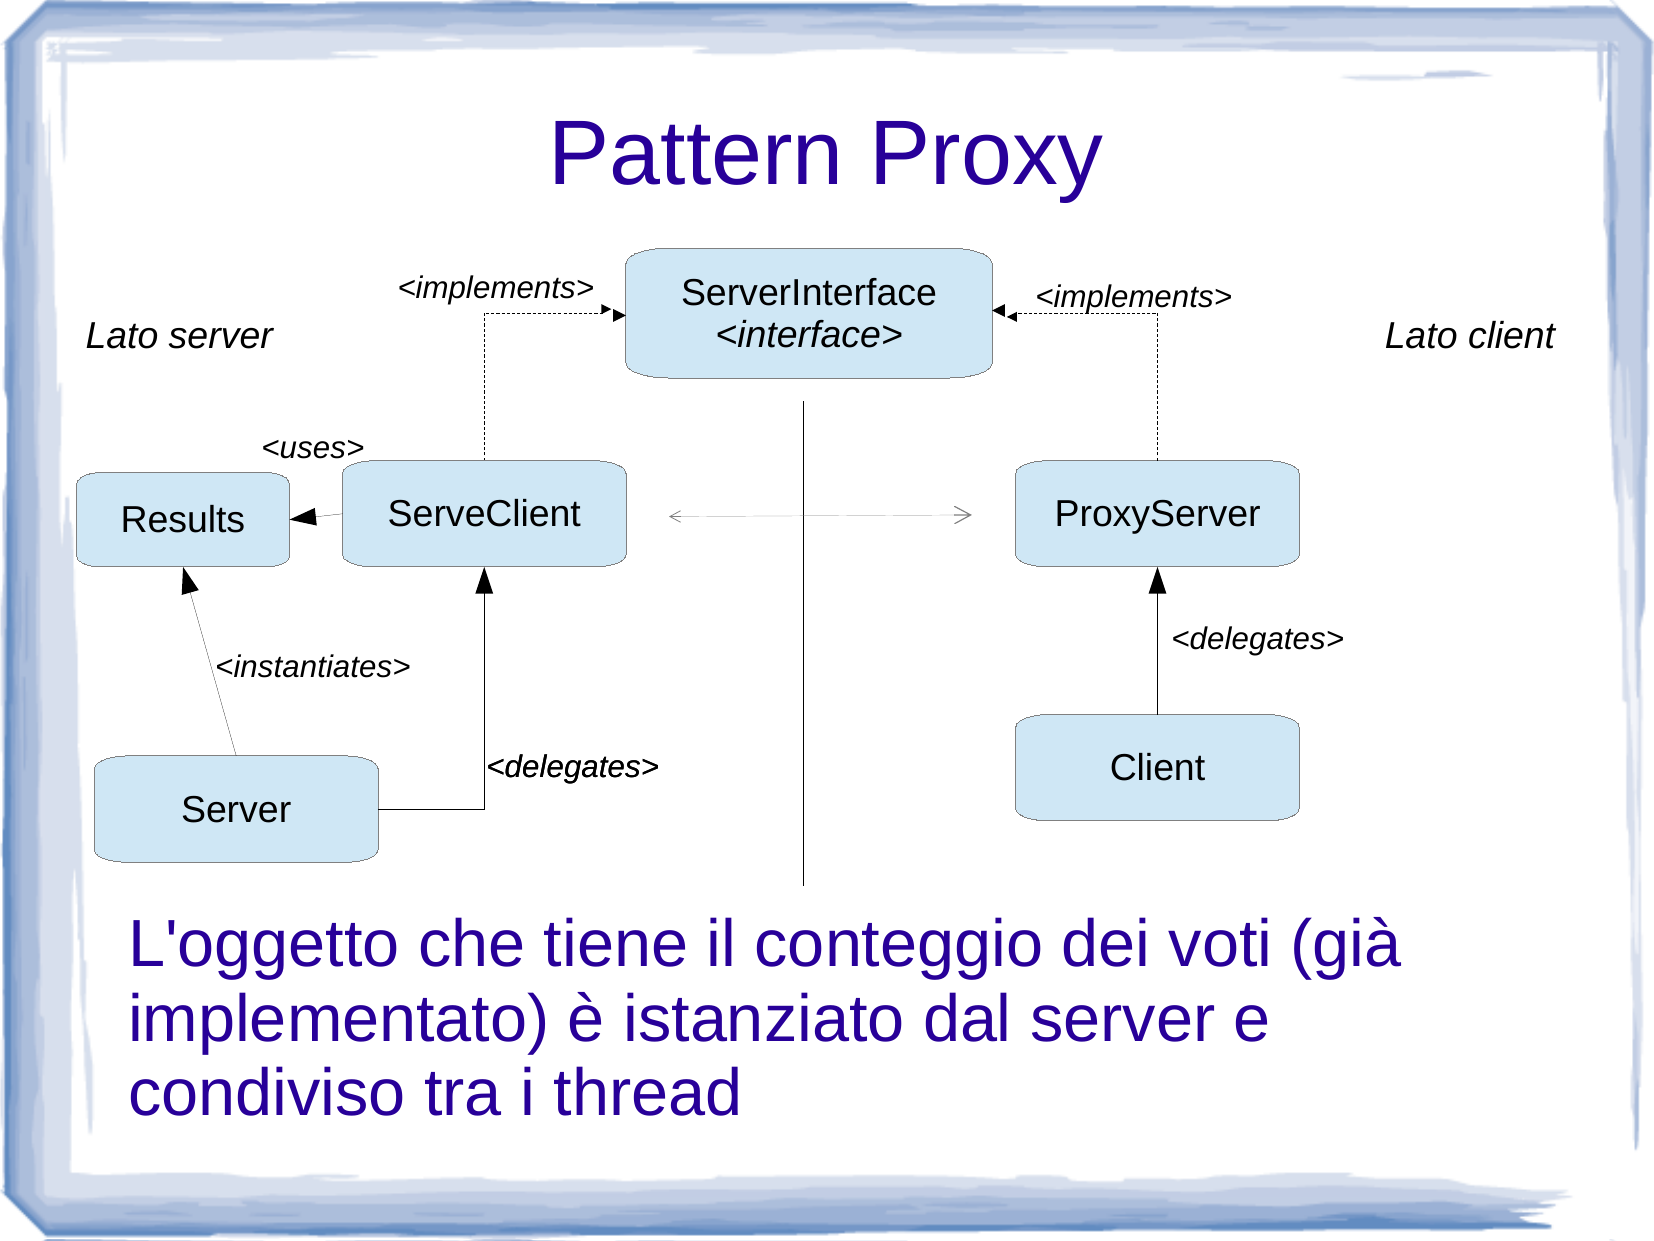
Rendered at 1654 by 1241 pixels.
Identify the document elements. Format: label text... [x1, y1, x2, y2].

text_box ServerInterface <interface> [625, 257, 993, 379]
text_box Lato client [1370, 307, 1630, 364]
text_box <implements> [998, 271, 1270, 322]
text_box <instantiates> [177, 641, 449, 692]
text_box Server [94, 755, 379, 863]
text_box Results [76, 472, 290, 567]
text_box <delegates> [1122, 614, 1394, 664]
text_box ProxyServer [1015, 460, 1300, 567]
title Pattern Proxy [82, 49, 1571, 257]
text_box <implements> [360, 263, 632, 313]
text_box L'oggetto che tiene il conteggio dei voti (già implementato) è istanziato dal server e condiviso tra i thread [113, 898, 1531, 1138]
text_box ServeClient [342, 460, 627, 567]
picture [0, 0, 1654, 1241]
text_box <uses> [177, 422, 449, 473]
text_box Client [1015, 714, 1300, 821]
text_box Lato server [70, 307, 331, 364]
text_box <delegates> [437, 741, 709, 792]
